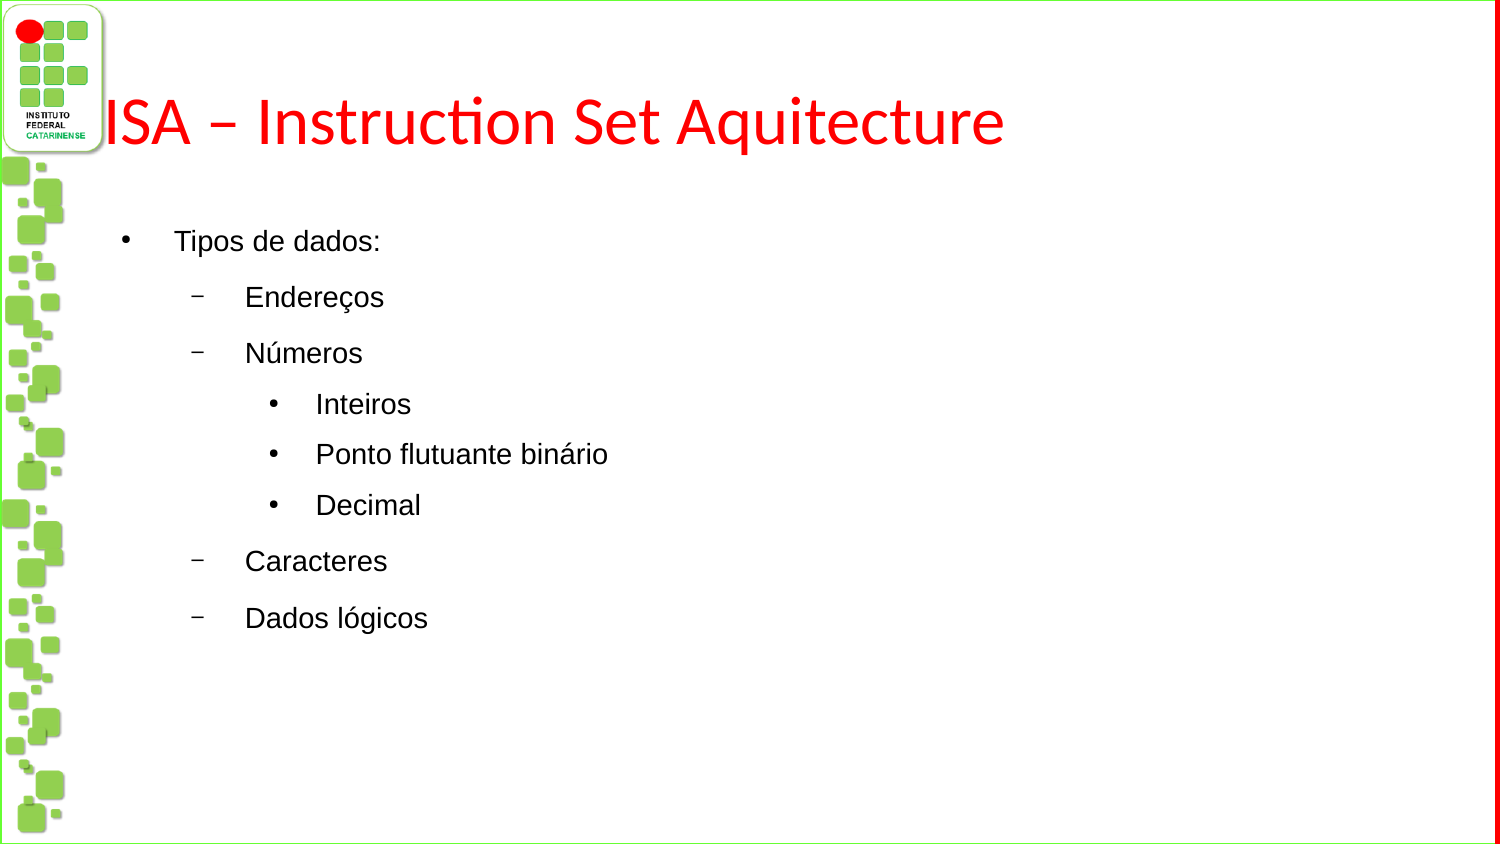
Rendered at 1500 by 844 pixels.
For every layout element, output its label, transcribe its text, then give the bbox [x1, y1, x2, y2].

picture [0, 0, 1500, 844]
title ISA – Instruction Set Aquitecture [103, 44, 1397, 208]
list Tipos de dados: Endereços Números Inteiros Ponto flutuante binário Decimal Caracteres Dados lógicos [103, 224, 1397, 760]
